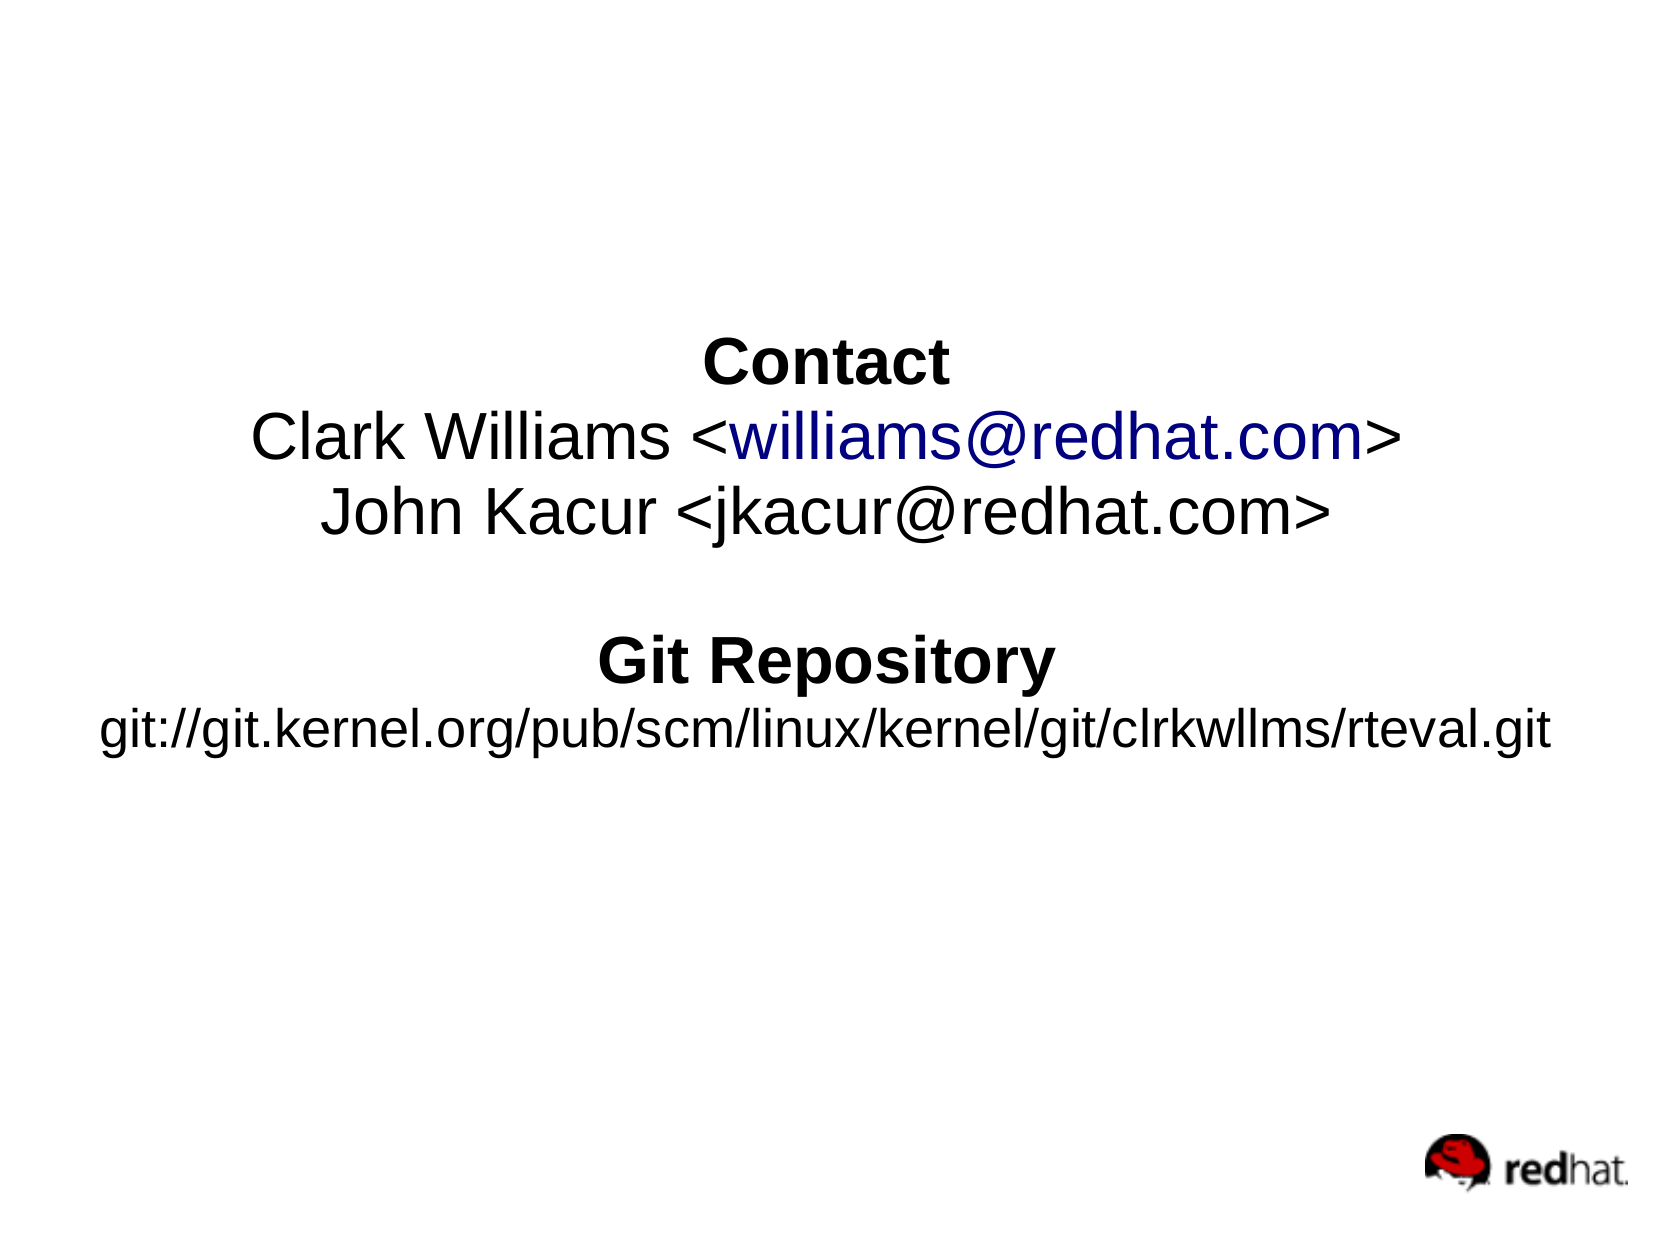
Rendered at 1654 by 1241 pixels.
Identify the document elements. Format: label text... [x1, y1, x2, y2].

picture [1425, 1134, 1628, 1201]
subtitle Contact Clark Williams <williams@redhat.com> John Kacur <jkacur@redhat.com> Git Repository git://git.kernel.org/pub/scm/linux/kernel/git/clrkwllms/rteval.git [82, 56, 1571, 1102]
